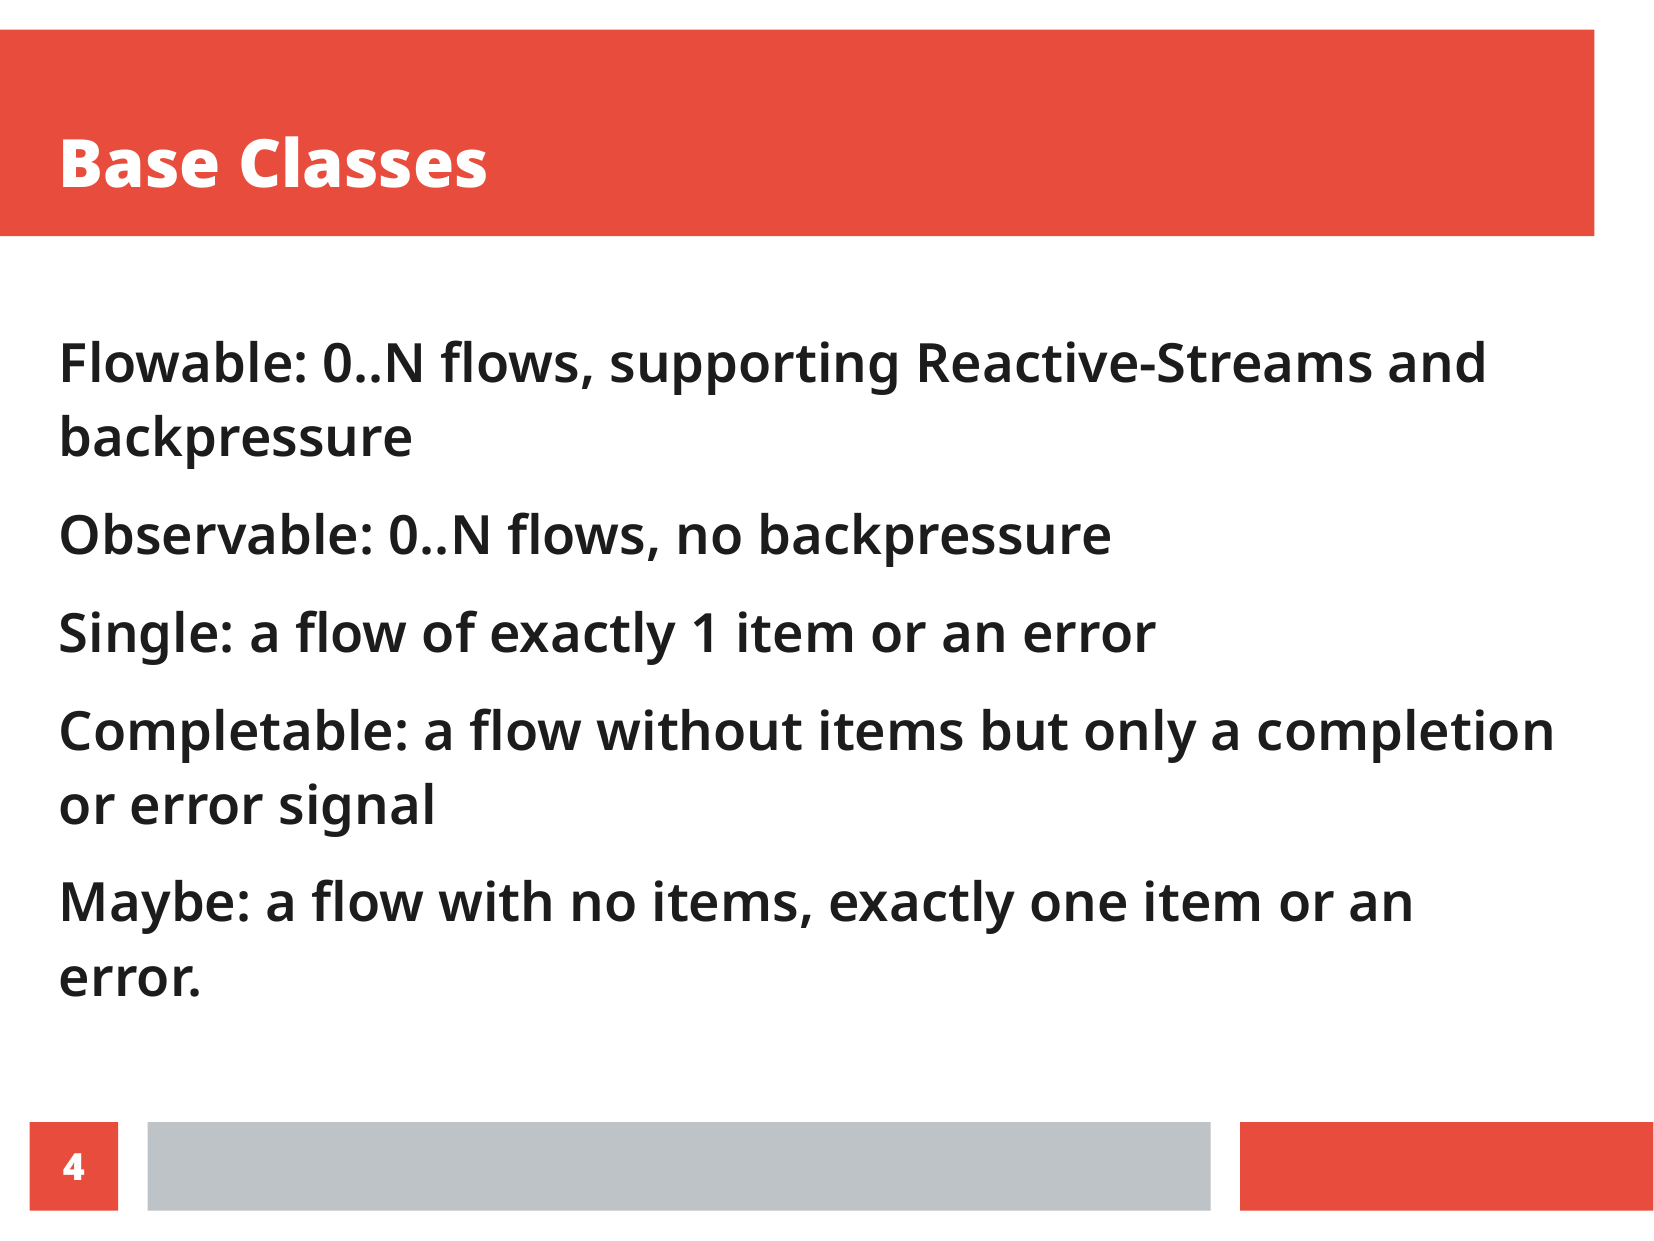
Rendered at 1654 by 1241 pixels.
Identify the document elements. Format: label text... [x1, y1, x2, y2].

title Base Classes [59, 59, 1595, 207]
list Flowable: 0..N flows, supporting Reactive-Streams and backpressure Observable: 0..N flows, no backpressure Single: a flow of exactly 1 item or an error Completable: a flow without items but only a completion or error signal Maybe: a flow with no items, exactly one item or an error. [59, 324, 1565, 1093]
